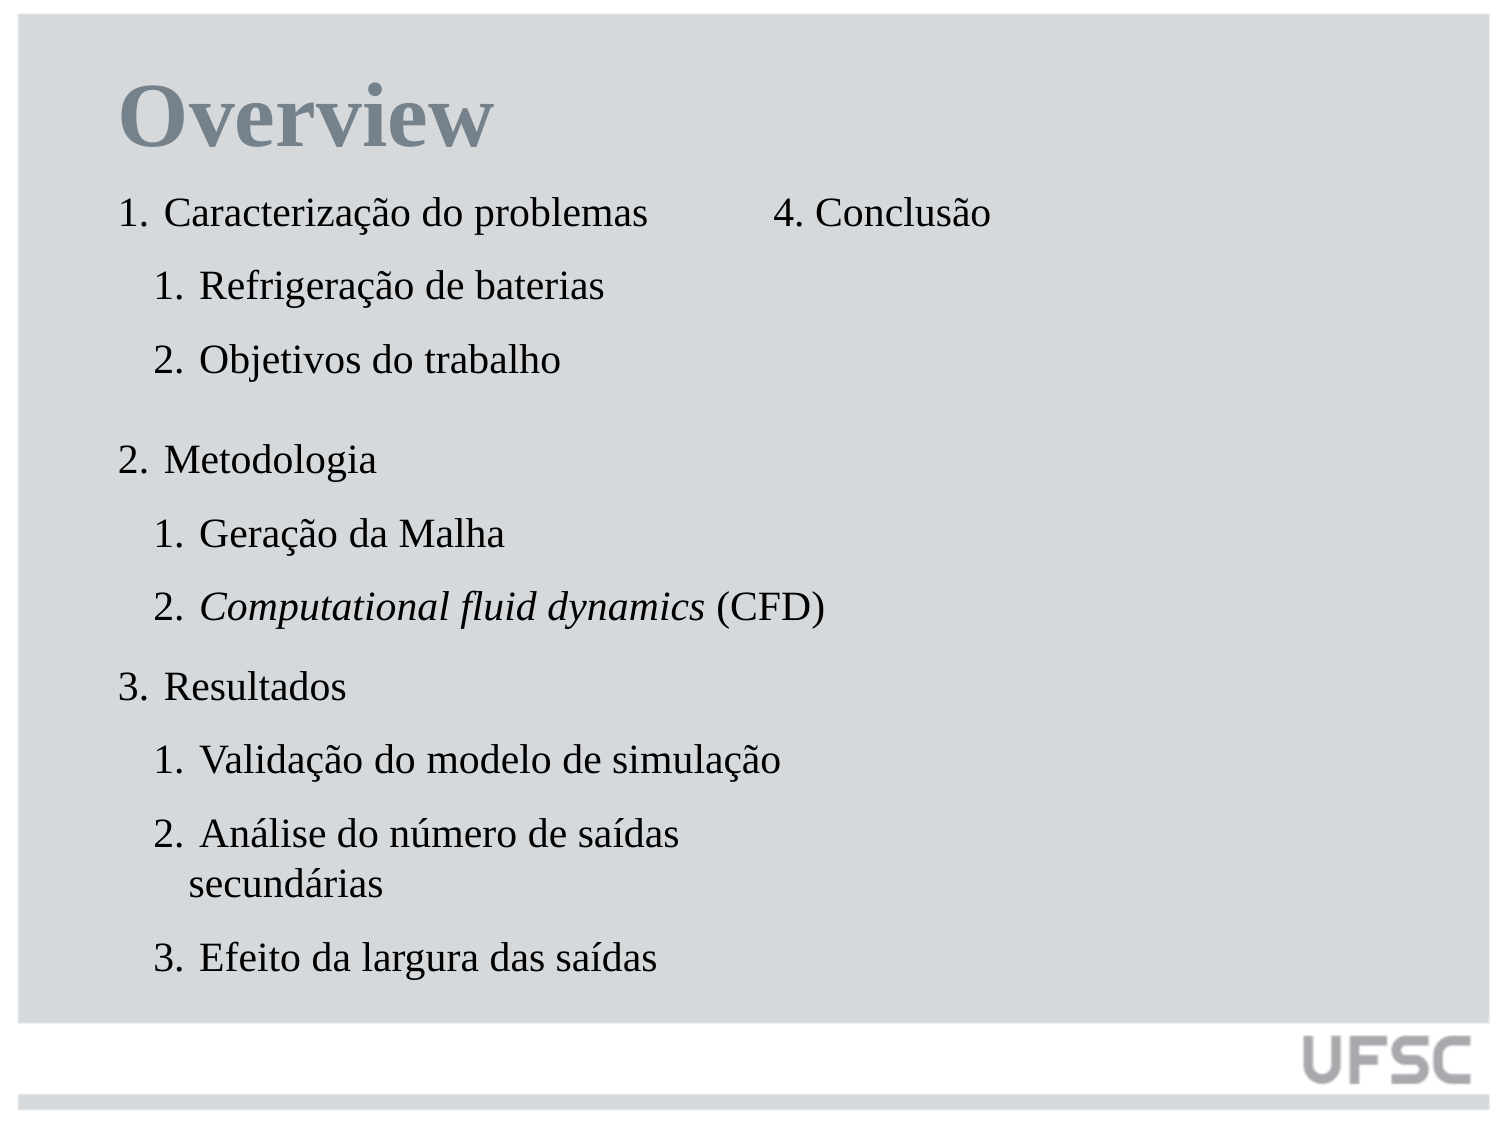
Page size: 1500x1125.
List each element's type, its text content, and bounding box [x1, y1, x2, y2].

picture [0, 0, 1500, 1125]
title Overview [103, 59, 1397, 177]
list Caracterização do problemas Refrigeração de baterias Objetivos do trabalho Metodologia Geração da Malha Computational fluid dynamics (CFD) Resultados Validação do modelo de simulação Análise do número de saídas secundárias Efeito da largura das saídas [103, 177, 723, 1034]
list 4. Conclusão [723, 177, 1477, 1034]
